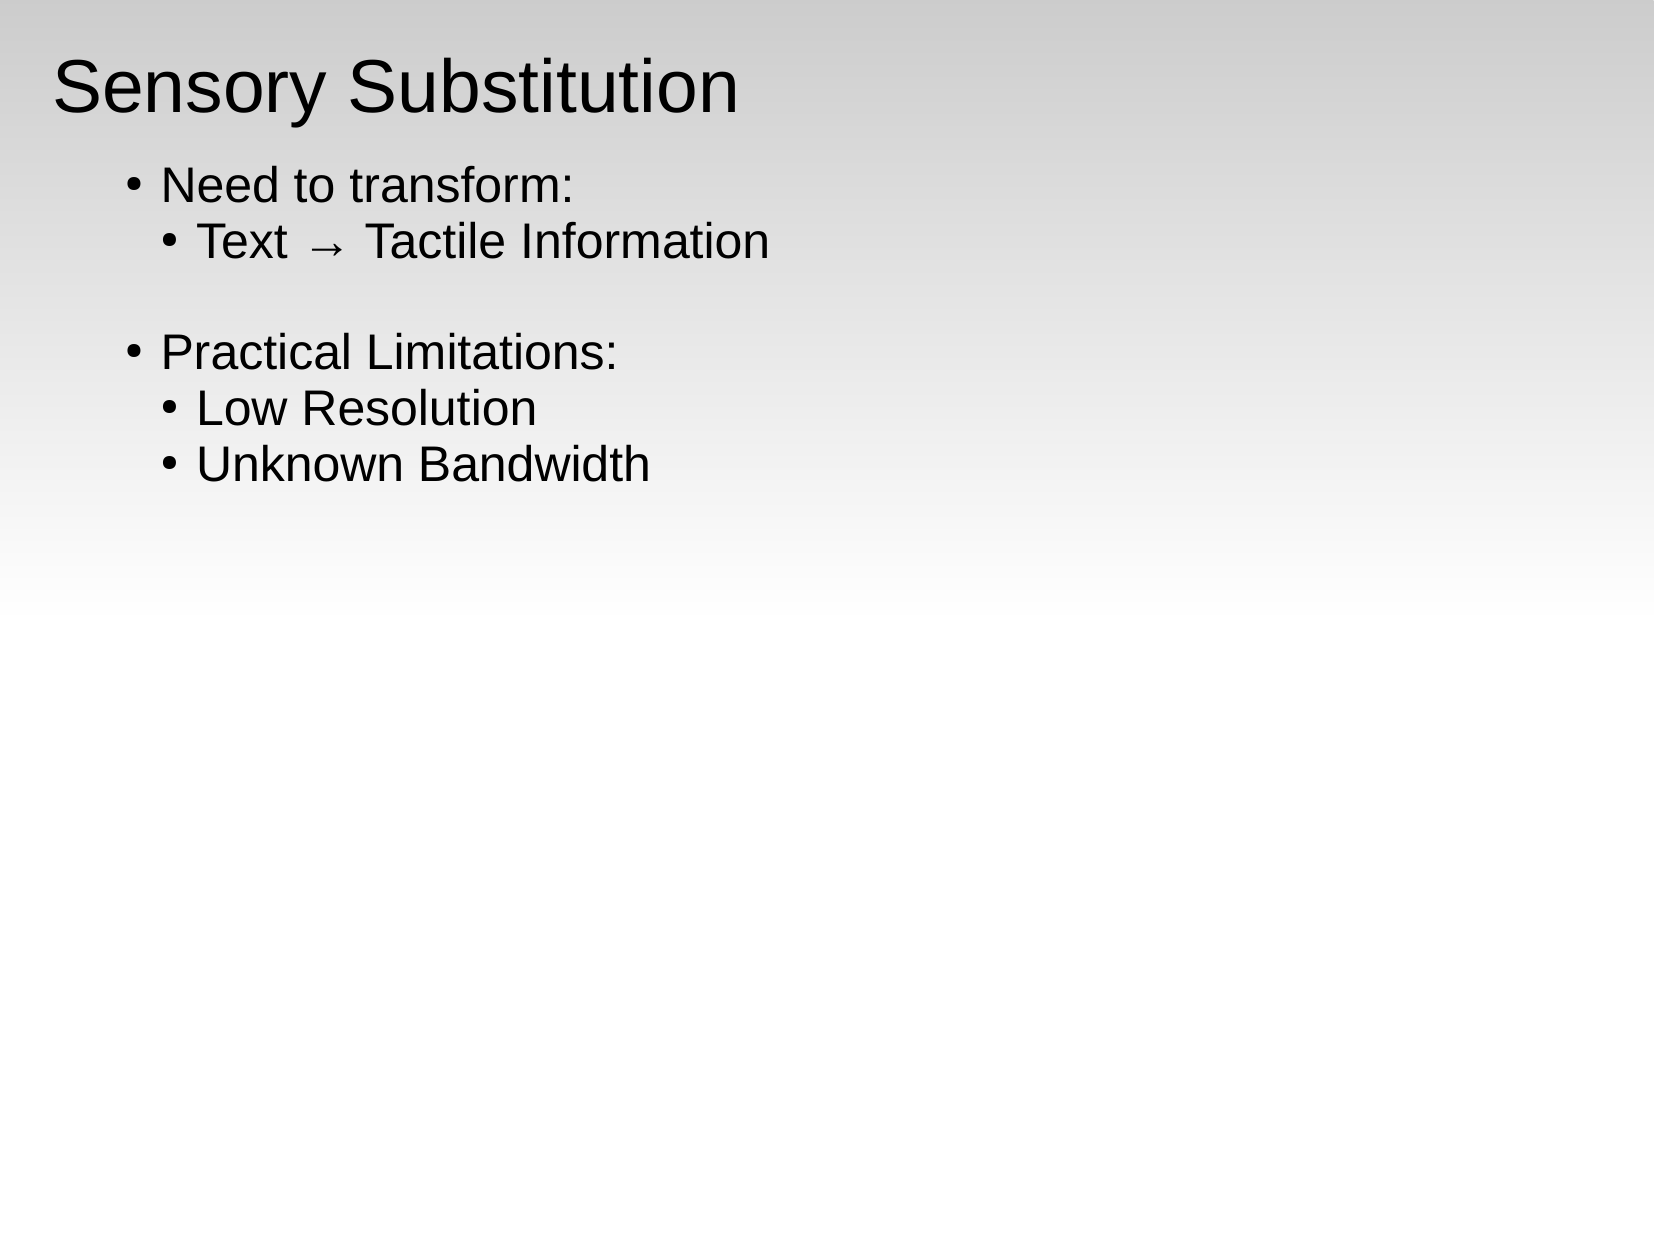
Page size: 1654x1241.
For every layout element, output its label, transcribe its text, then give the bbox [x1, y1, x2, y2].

text_box Need to transform: Text → Tactile Information Practical Limitations: Low Resolution Unknown Bandwidth [75, 150, 1576, 1163]
text_box Sensory Substitution [37, 37, 755, 137]
